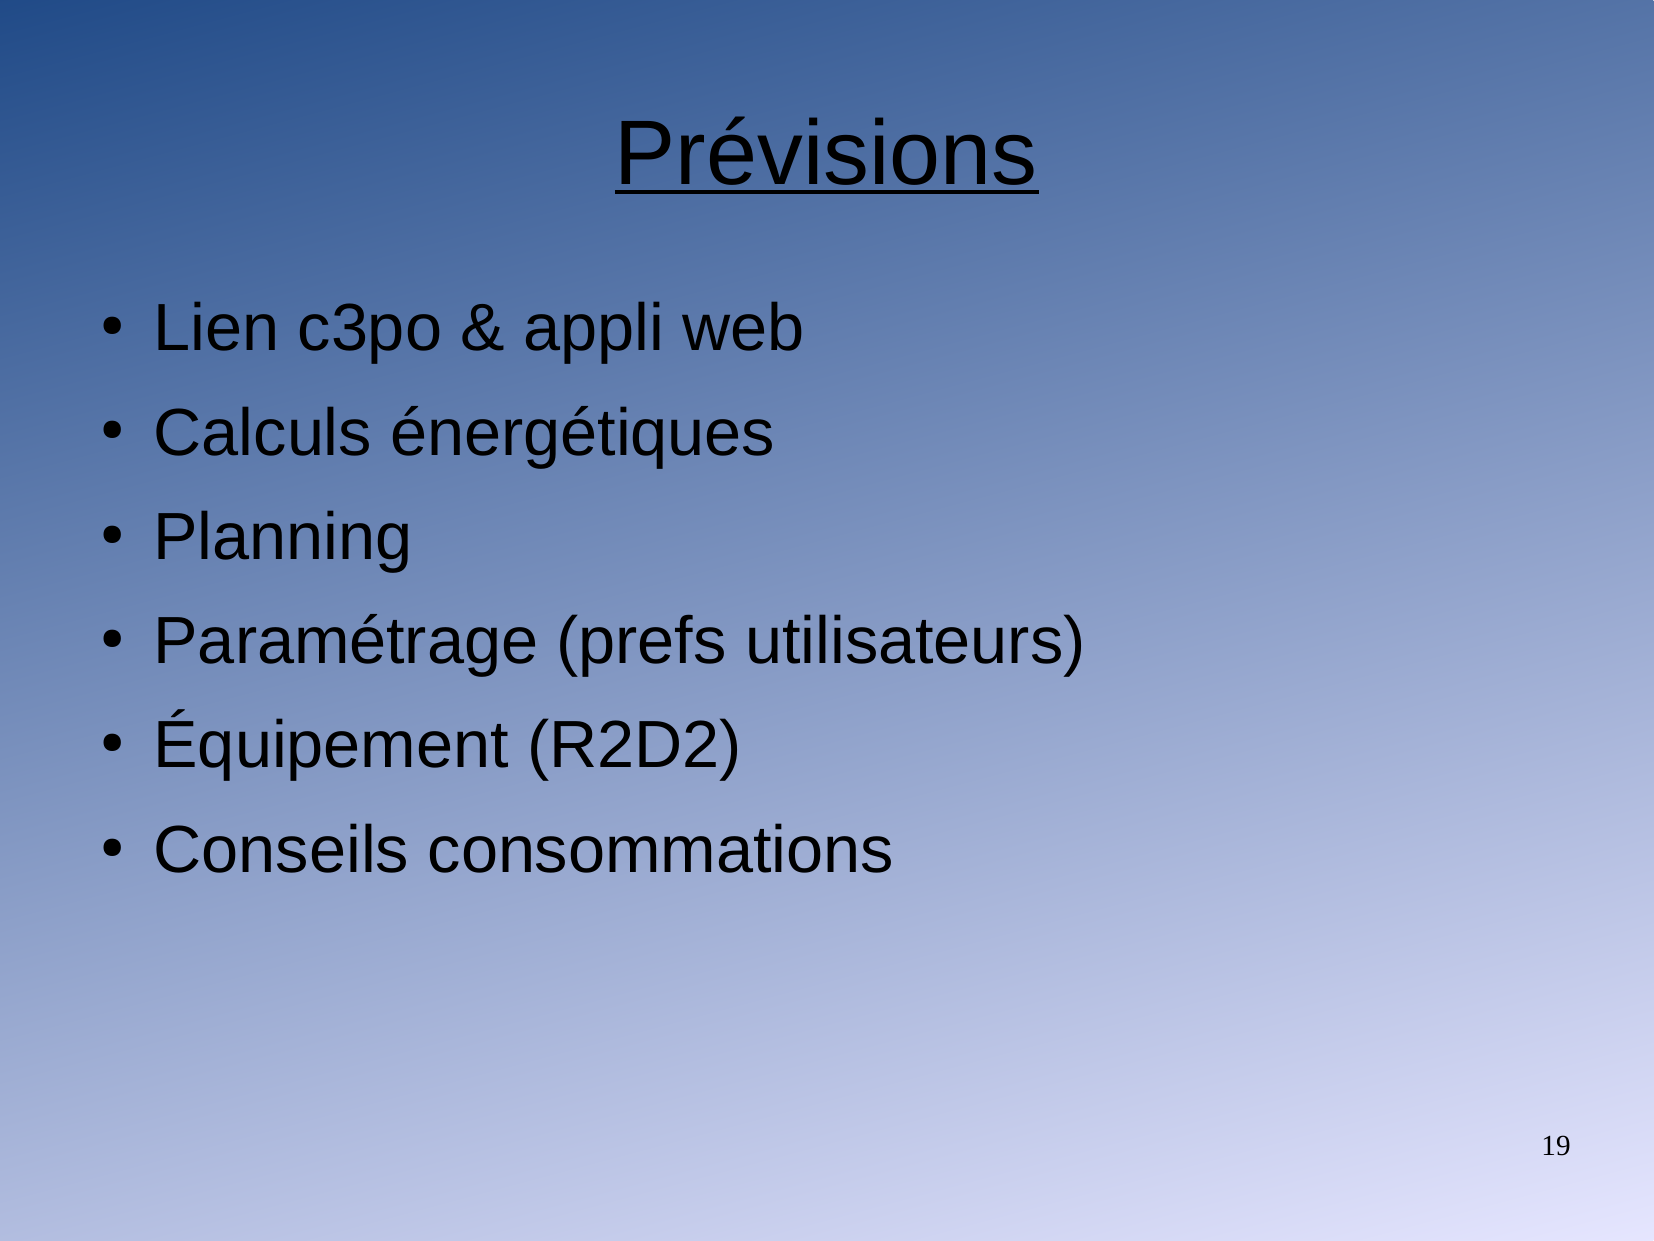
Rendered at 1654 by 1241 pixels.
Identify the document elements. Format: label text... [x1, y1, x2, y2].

list Lien c3po & appli web Calculs énergétiques Planning Paramétrage (prefs utilisateurs) Équipement (R2D2) Conseils consommations [82, 290, 1571, 1010]
title Prévisions [82, 49, 1571, 257]
